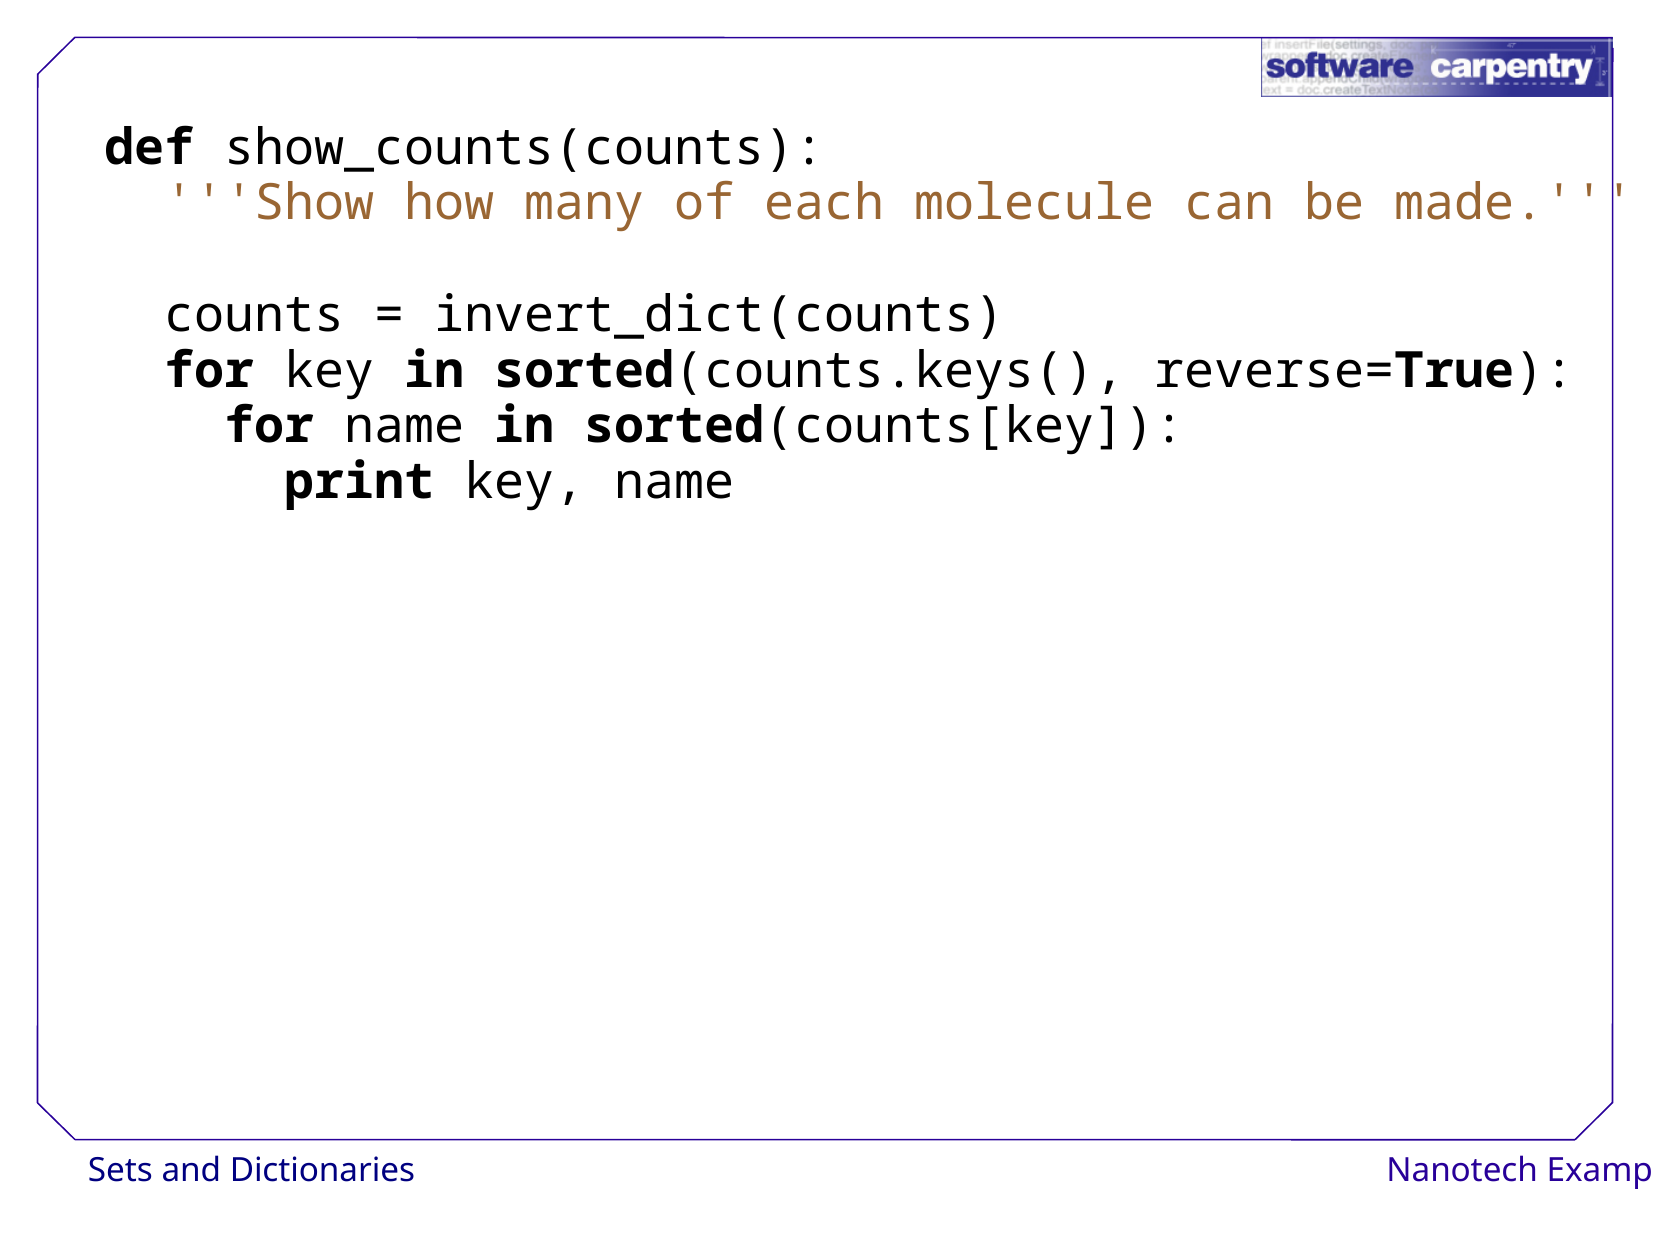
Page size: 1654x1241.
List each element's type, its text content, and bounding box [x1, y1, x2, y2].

text_box def show_counts(counts): '''Show how many of each molecule can be made.''' counts = invert_dict(counts) for key in sorted(counts.keys(), reverse=True): for name in sorted(counts[key]): print key, name [89, 112, 1177, 1093]
picture [1261, 39, 1613, 97]
